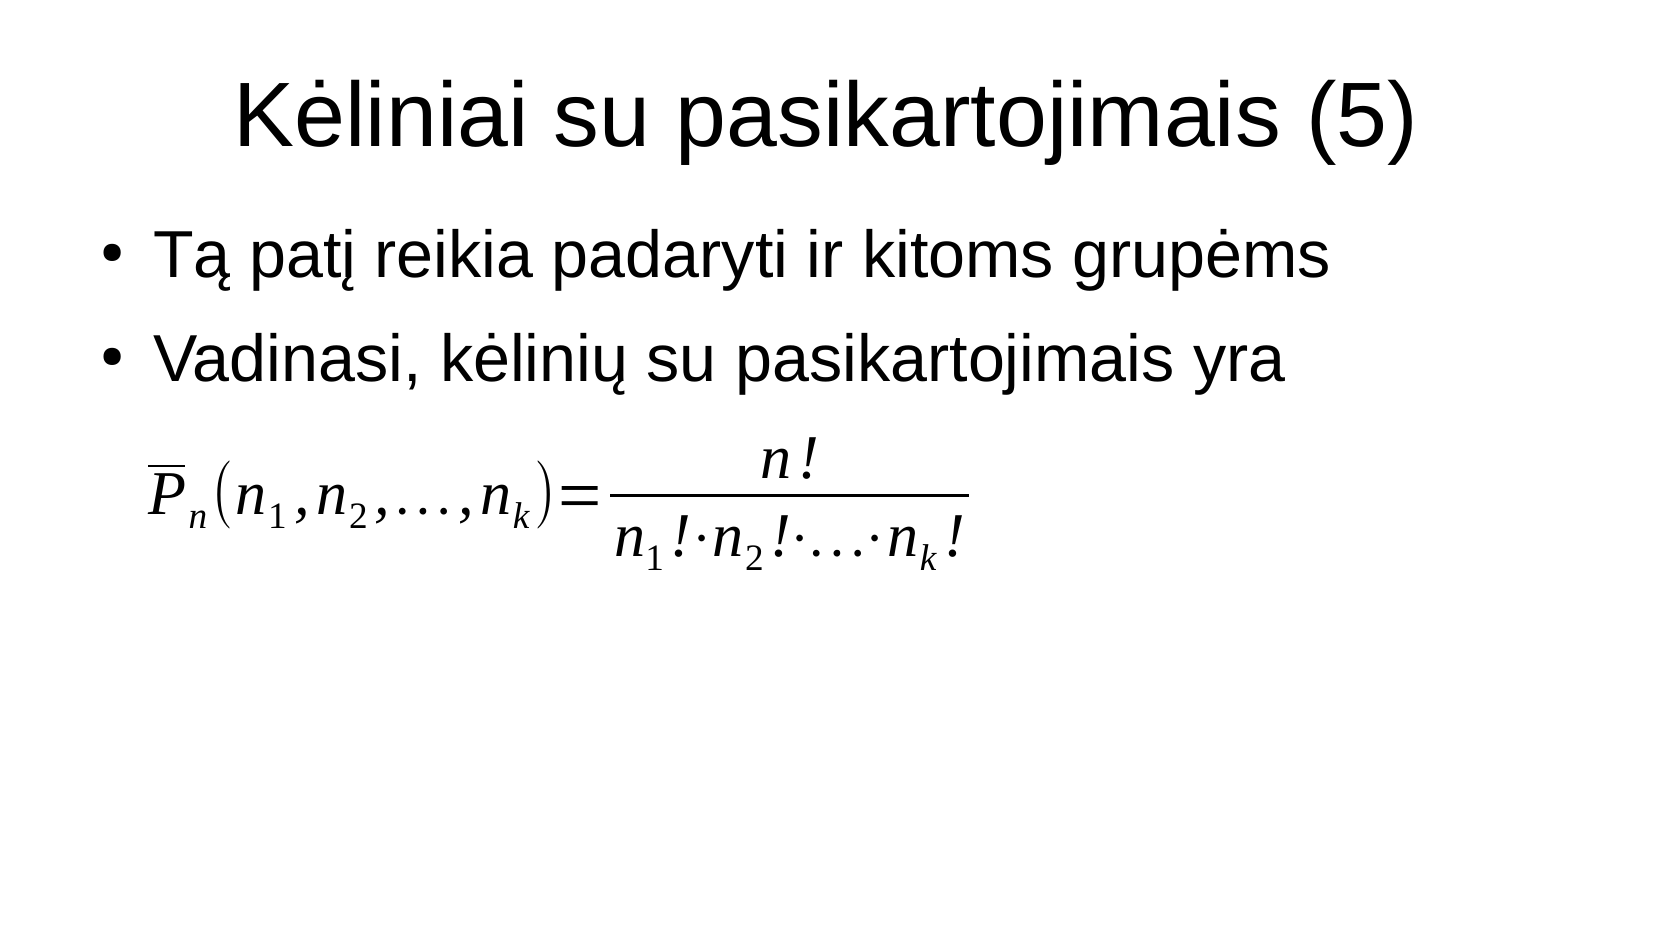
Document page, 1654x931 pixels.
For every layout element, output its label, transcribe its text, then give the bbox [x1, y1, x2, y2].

list Tą patį reikia padaryti ir kitoms grupėms Vadinasi, kėlinių su pasikartojimais yra [82, 217, 1571, 757]
title Kėliniai su pasikartojimais (5) [82, 36, 1571, 193]
chart [138, 422, 978, 579]
